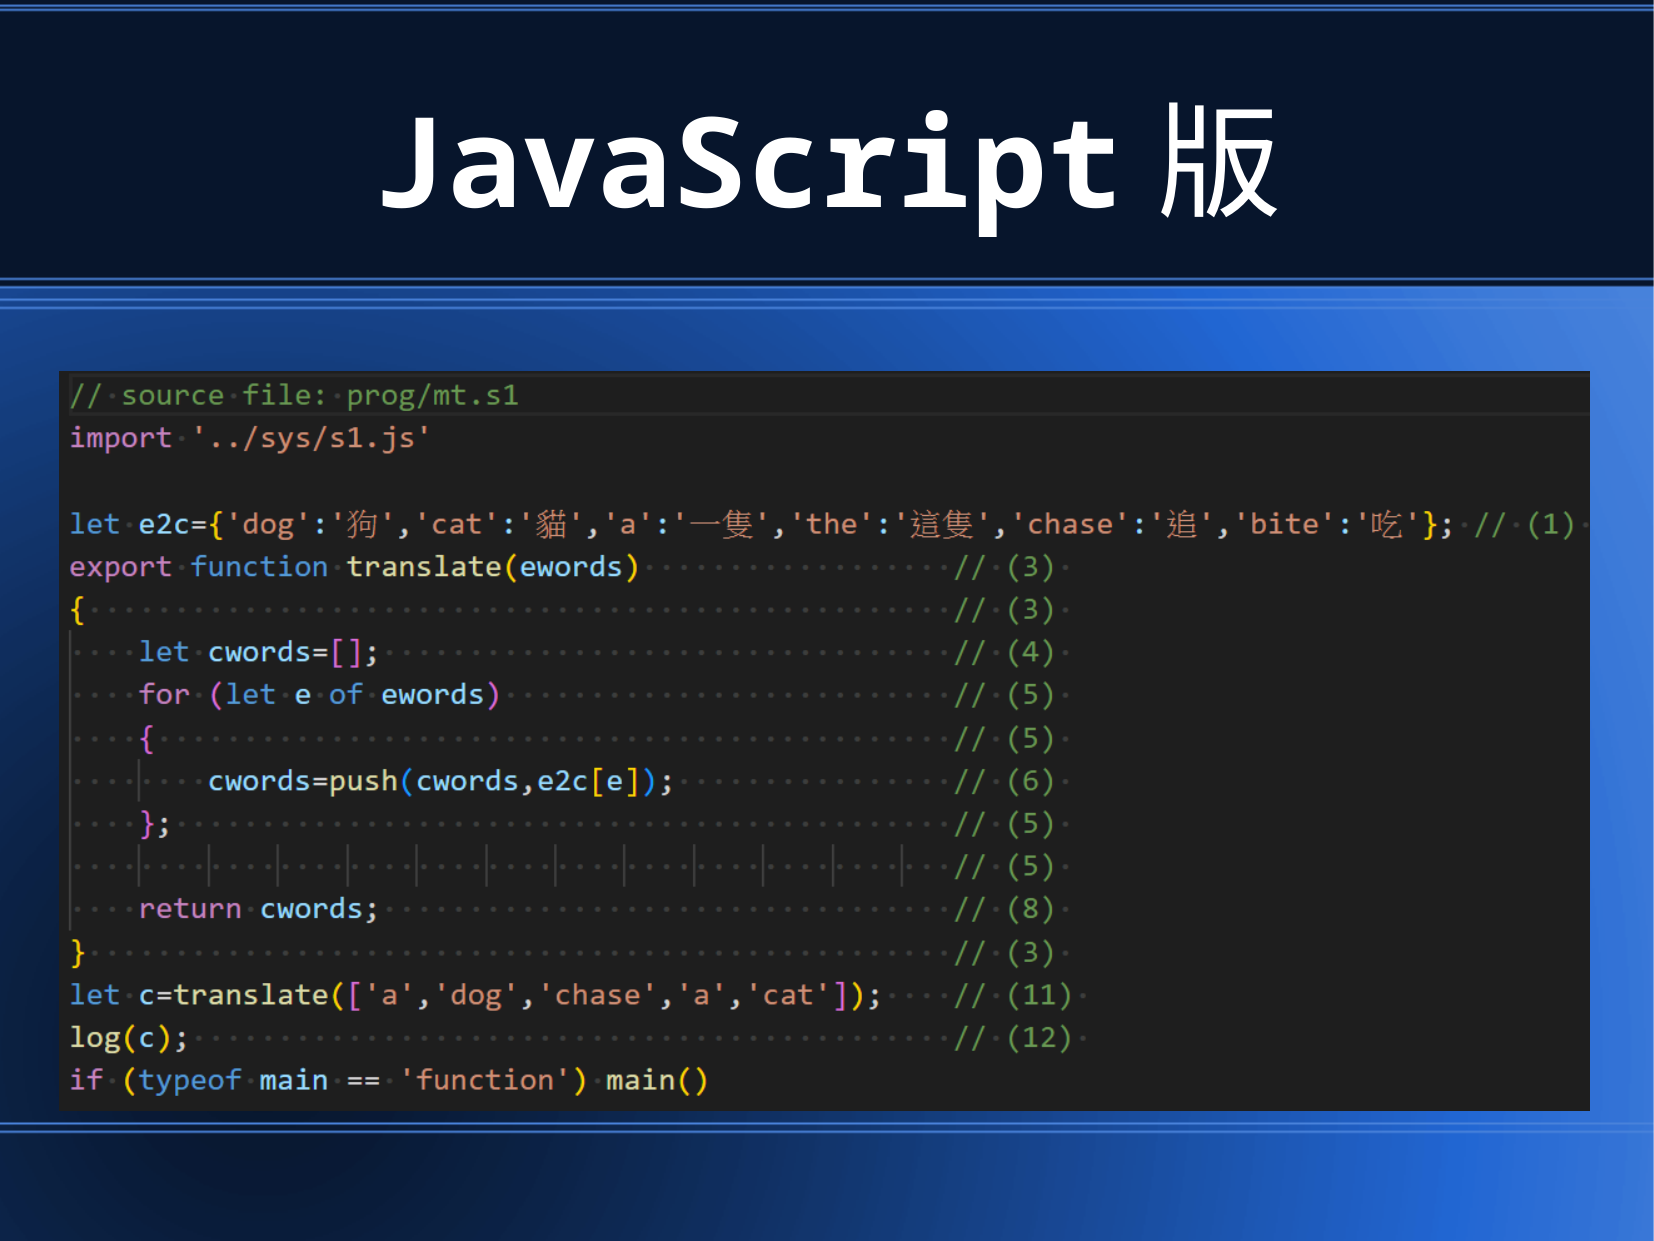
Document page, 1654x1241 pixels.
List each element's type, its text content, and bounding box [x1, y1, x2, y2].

title JavaScript版 [82, 49, 1571, 257]
picture [0, 0, 1654, 1241]
